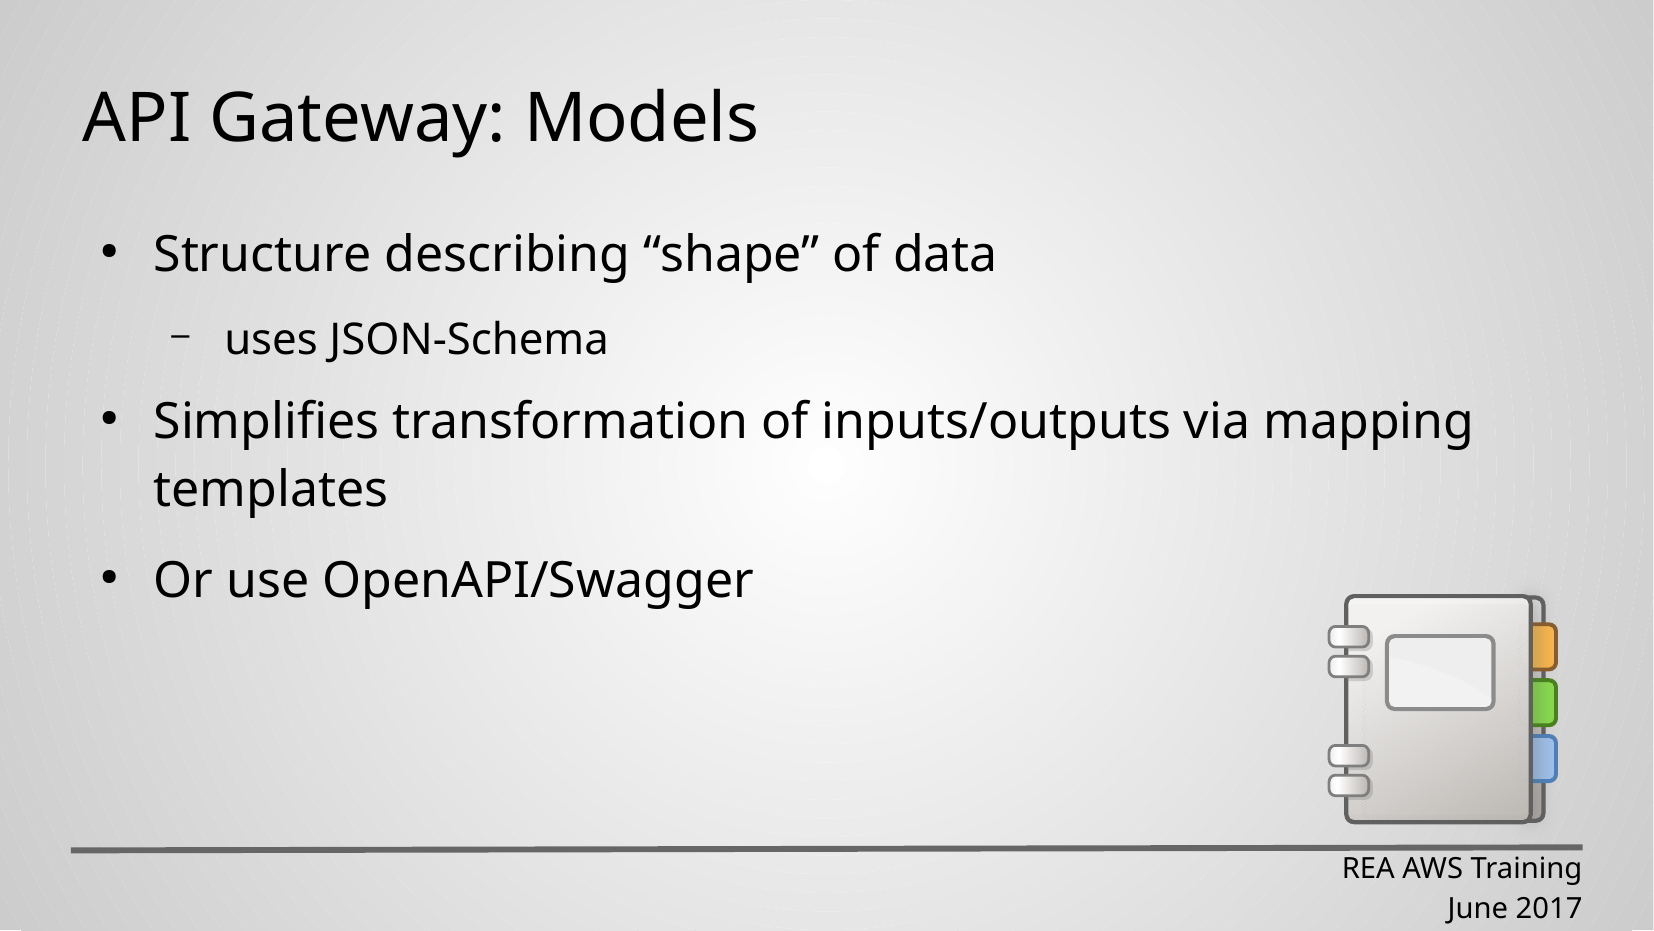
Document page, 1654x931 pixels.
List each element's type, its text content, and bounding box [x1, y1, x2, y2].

picture [1299, 566, 1584, 852]
list Structure describing “shape” of data uses JSON-Schema Simplifies transformation of inputs/outputs via mapping templates Or use OpenAPI/Swagger [82, 217, 1571, 827]
title API Gateway: Models [82, 37, 1571, 193]
